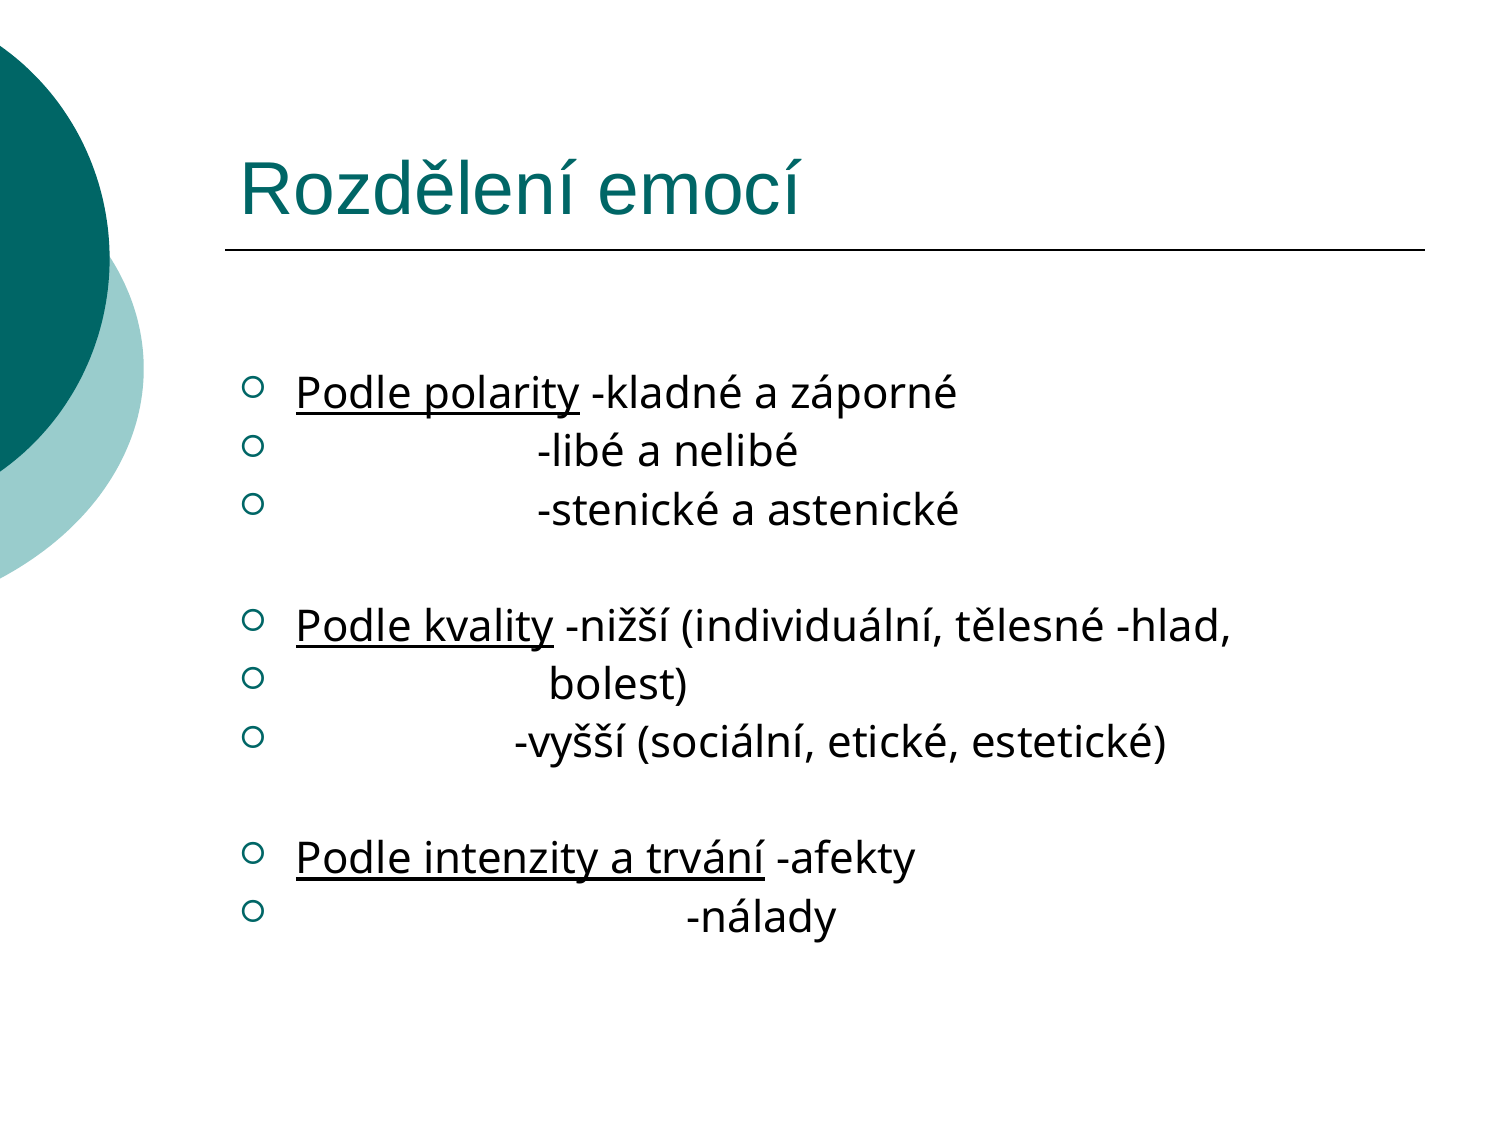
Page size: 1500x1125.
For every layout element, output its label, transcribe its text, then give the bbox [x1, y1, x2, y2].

list Podle polarity -kladné a záporné -libé a nelibé -stenické a astenické Podle kvality -nižší (individuální, tělesné -hlad, bolest) -vyšší (sociální, etické, estetické) Podle intenzity a trvání -afekty -nálady [224, 299, 1425, 975]
title Rozdělení emocí [224, 49, 1425, 237]
